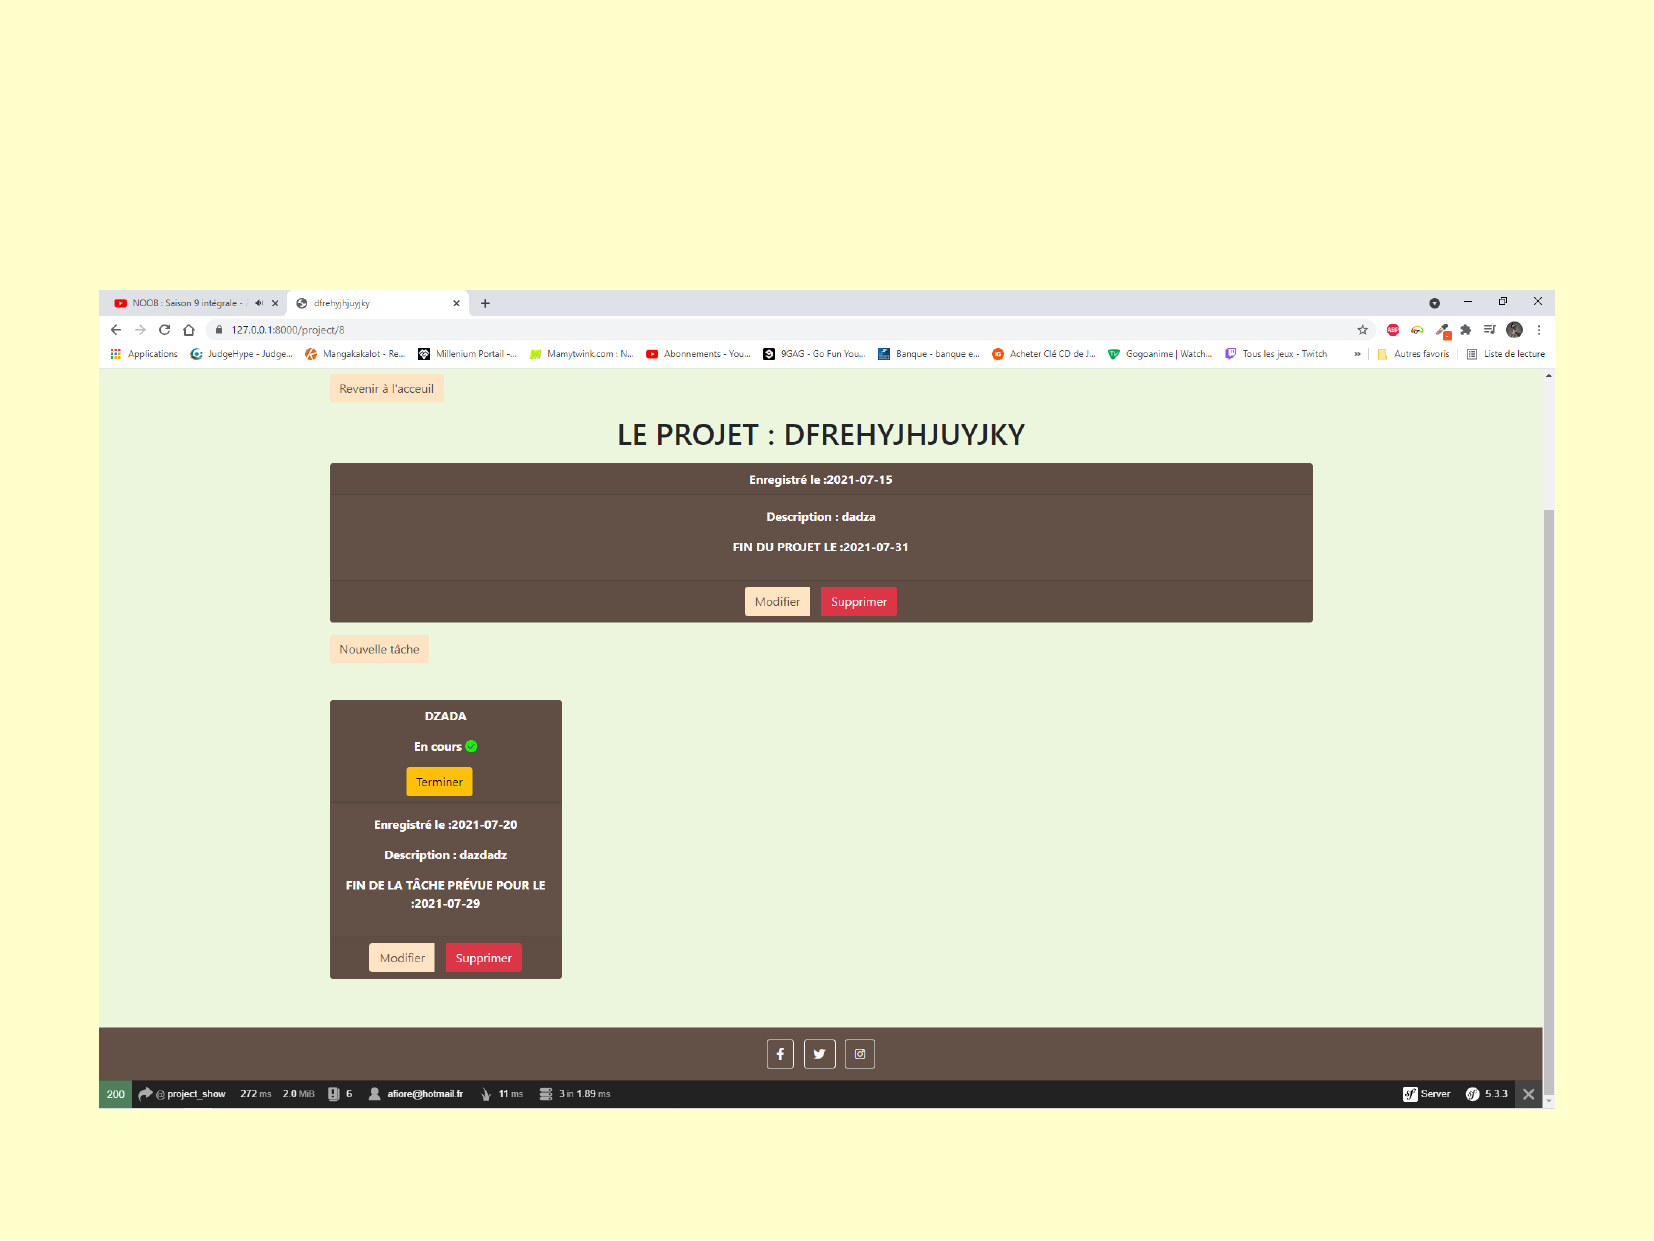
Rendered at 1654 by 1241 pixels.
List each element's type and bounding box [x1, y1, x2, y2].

picture [99, 290, 1555, 1109]
